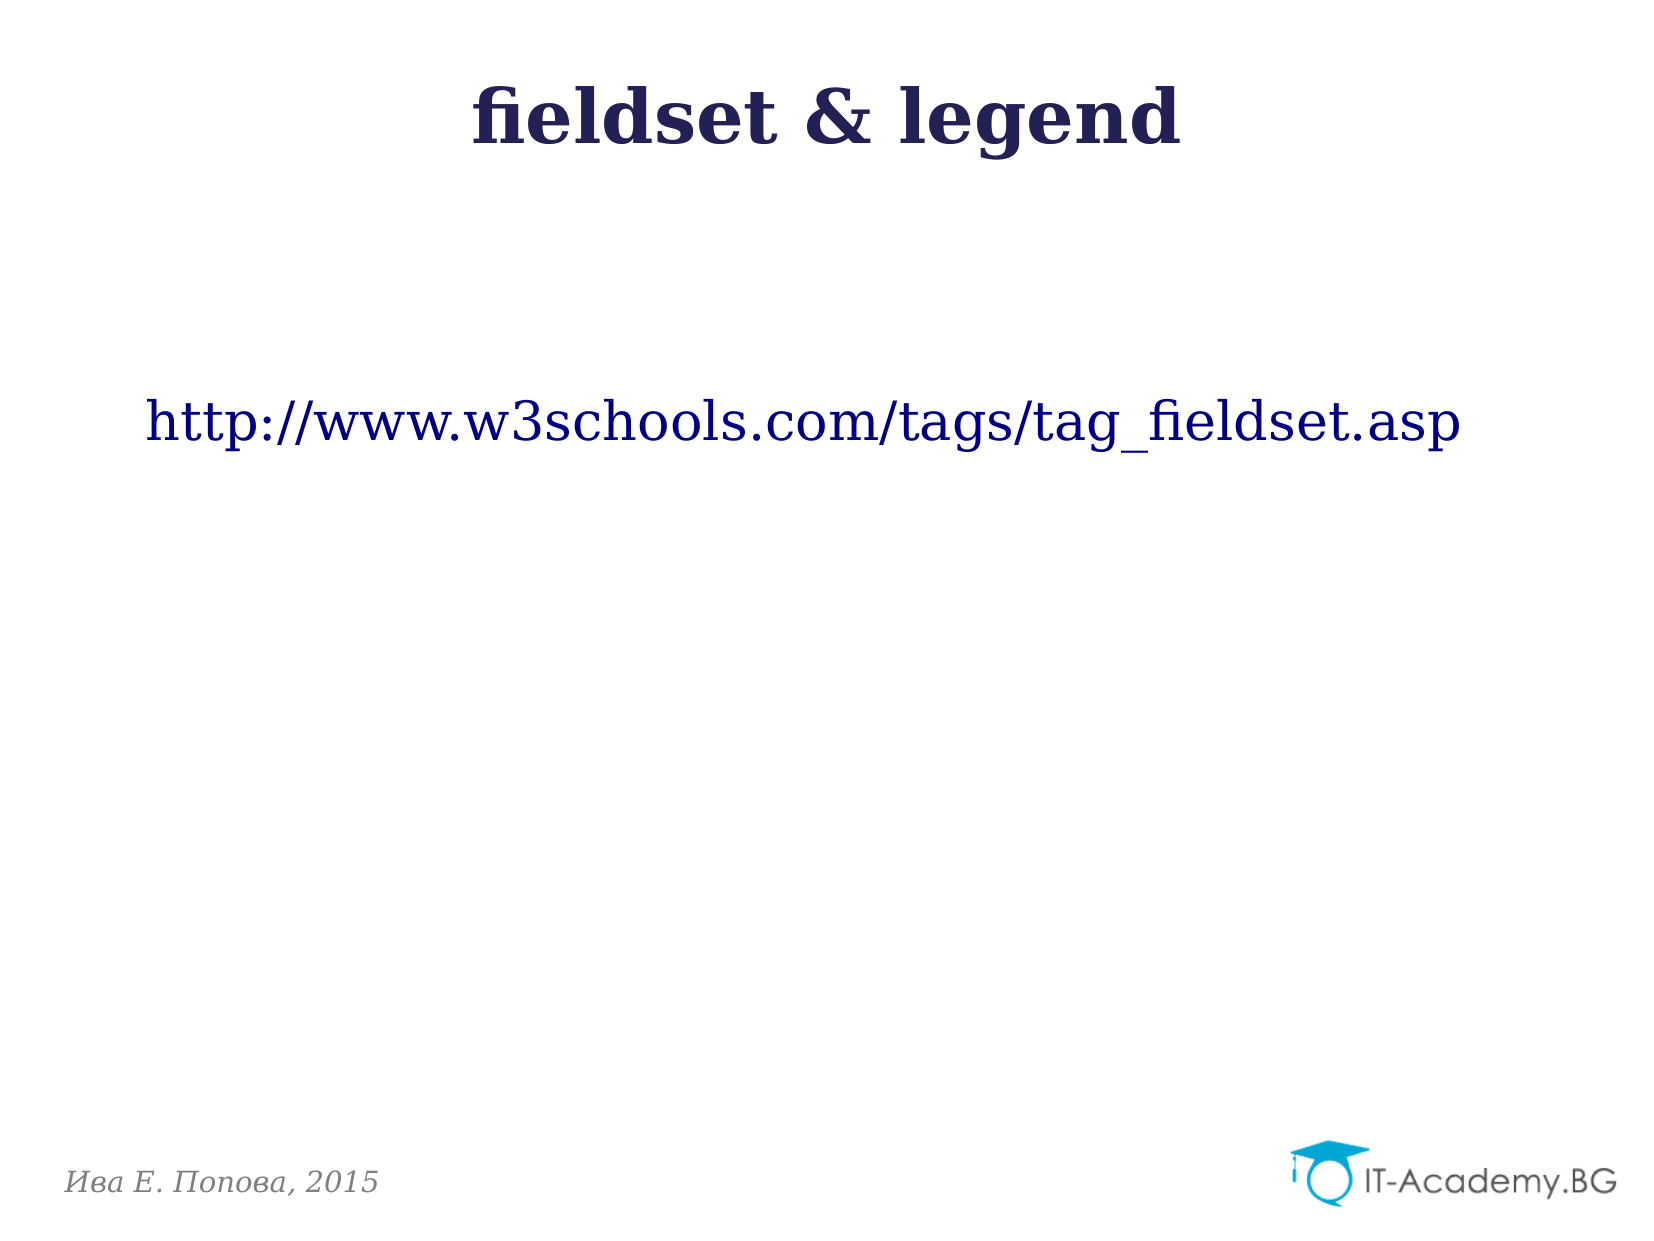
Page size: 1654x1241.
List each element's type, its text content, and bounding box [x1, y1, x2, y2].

picture [1289, 1139, 1618, 1215]
list http://www.w3schools.com/tags/tag_fieldset.asp [75, 390, 1546, 556]
title fieldset & legend [82, 55, 1571, 181]
